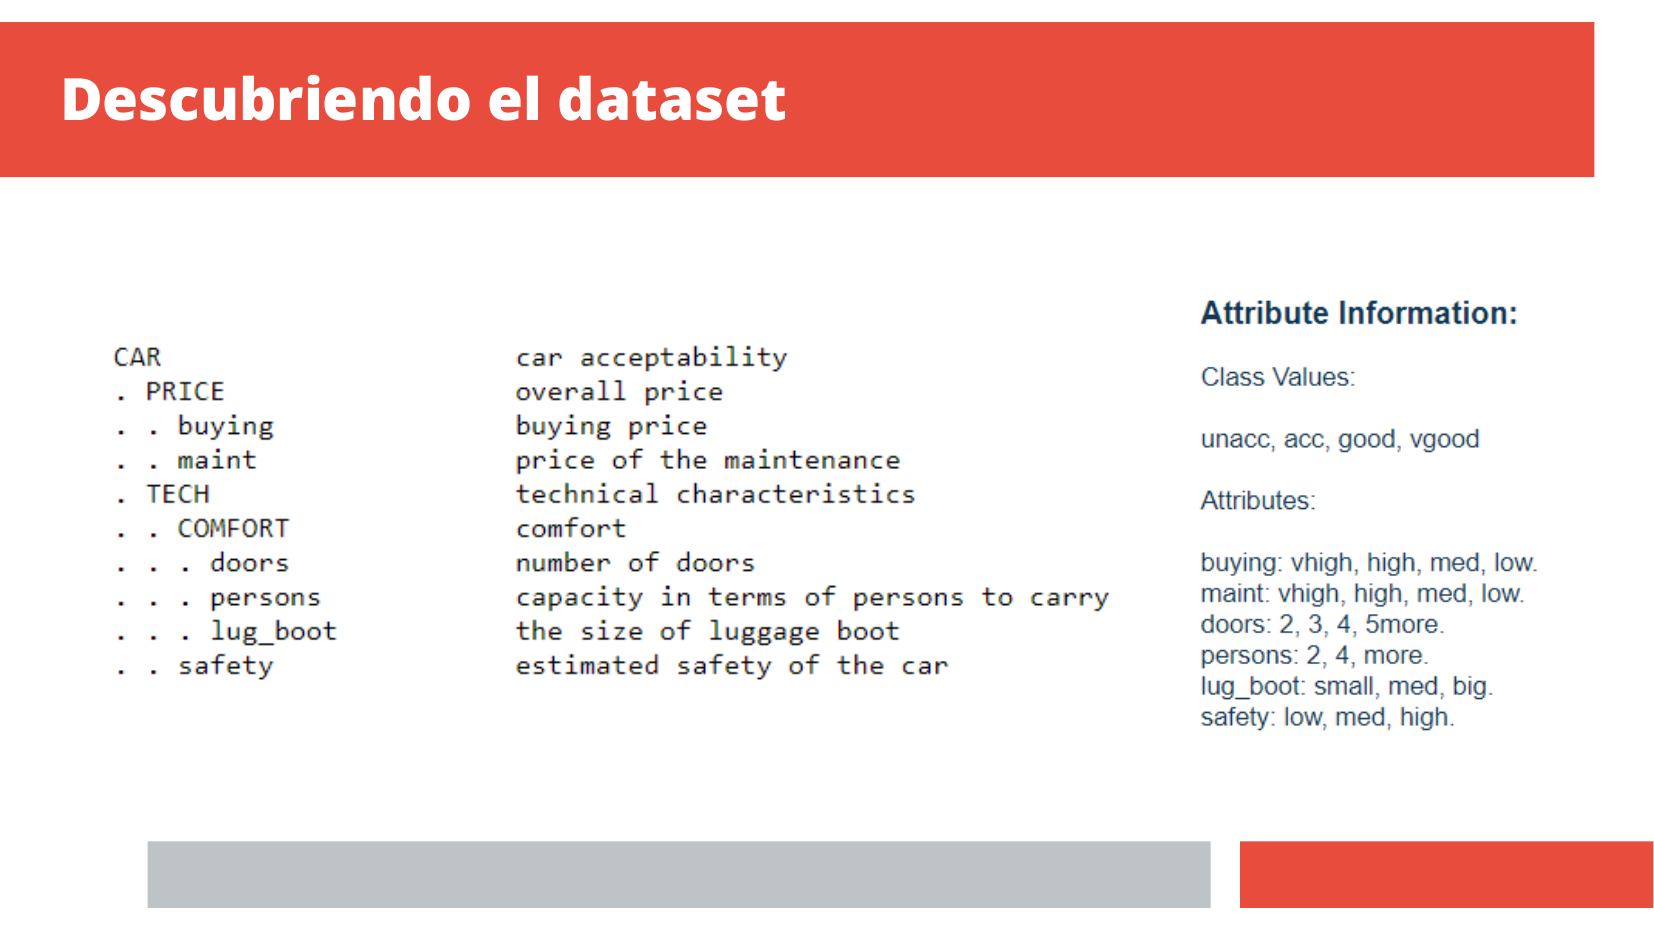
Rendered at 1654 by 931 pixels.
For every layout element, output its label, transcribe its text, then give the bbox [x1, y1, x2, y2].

title Descubriendo el dataset [60, 45, 1596, 151]
picture [60, 314, 1170, 706]
picture [1180, 284, 1571, 767]
